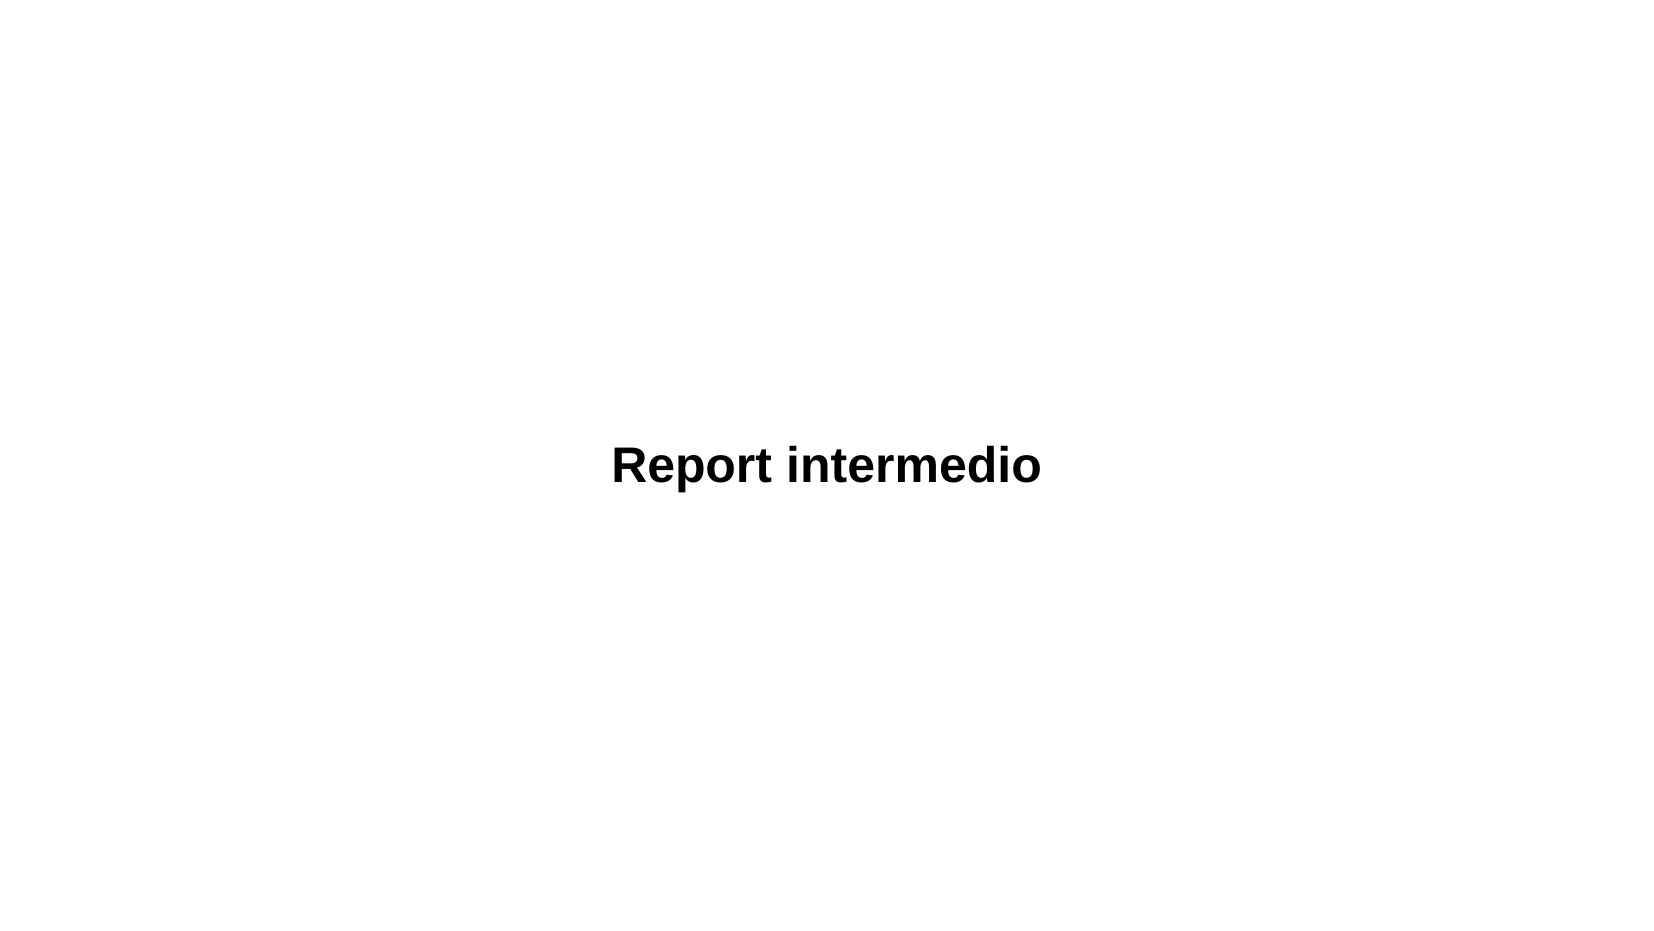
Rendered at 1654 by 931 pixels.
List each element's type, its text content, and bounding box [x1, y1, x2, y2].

text_box Report intermedio [596, 429, 1057, 501]
